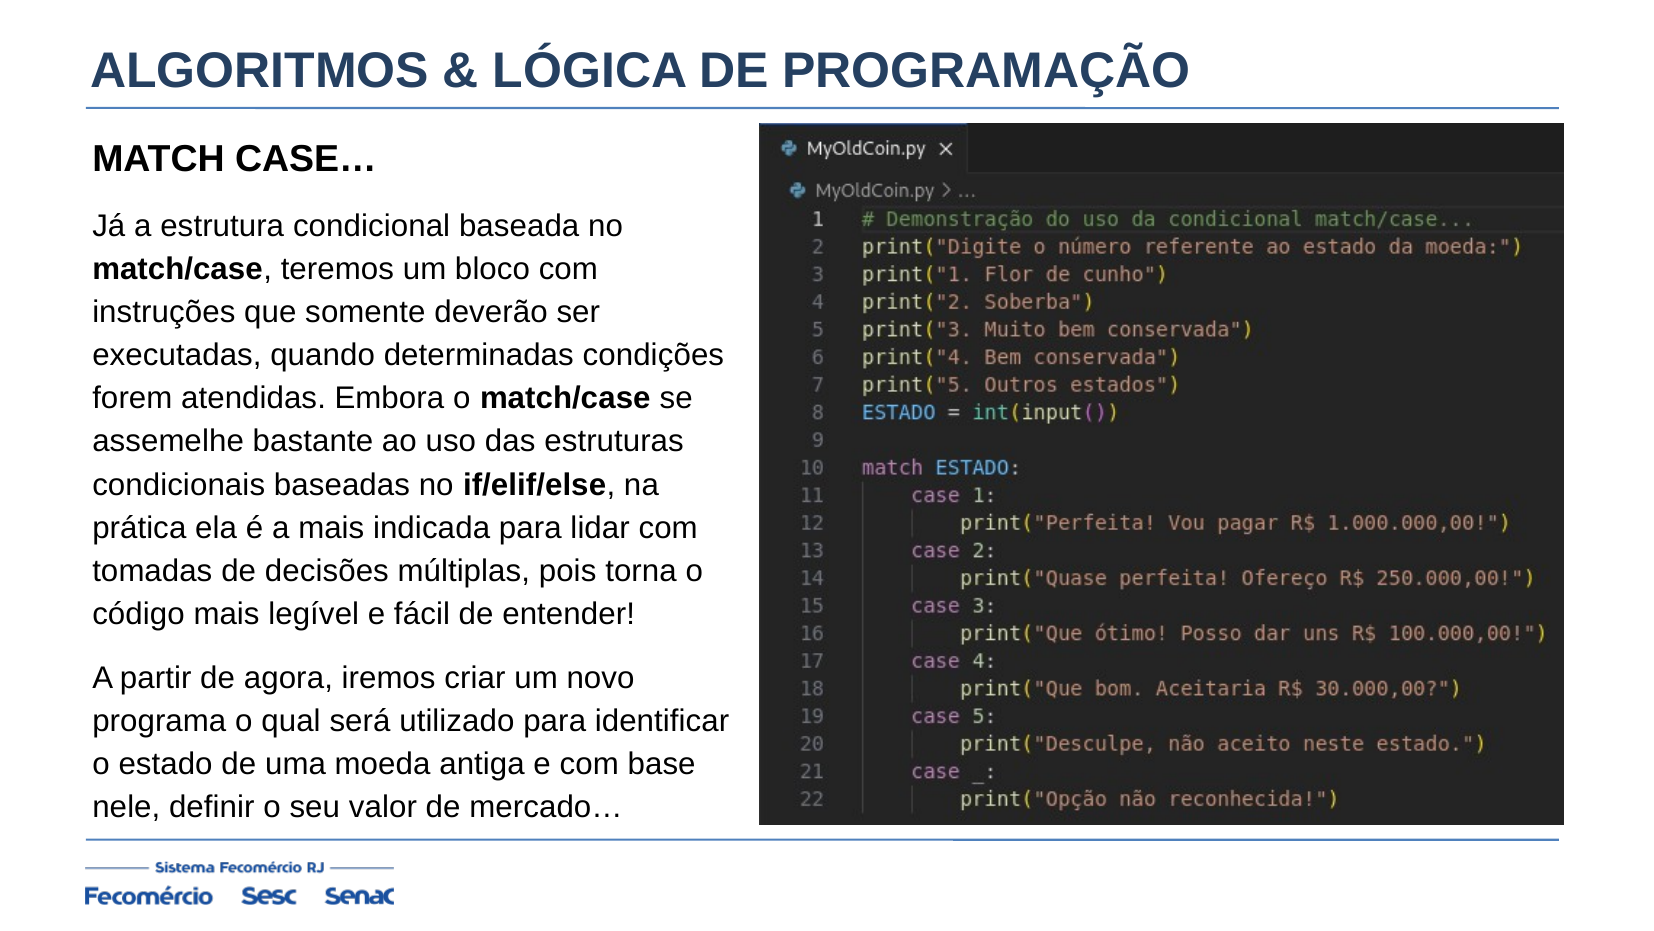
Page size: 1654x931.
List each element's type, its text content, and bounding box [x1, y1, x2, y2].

picture [759, 123, 1564, 825]
text_box ALGORITMOS & LÓGICA DE PROGRAMAÇÃO [90, 32, 1564, 104]
picture [62, 845, 416, 921]
text_box MATCH CASE… Já a estrutura condicional baseada no match/case, teremos um bloco com instruções que somente deverão ser executadas, quando determinadas condições forem atendidas. Embora o match/case se assemelhe bastante ao uso das estruturas condicionais baseadas no if/elif/else, na prática ela é a mais indicada para lidar com tomadas de decisões múltiplas, pois torna o código mais legível e fácil de entender! A partir de agora, iremos criar um novo programa o qual será utilizado para identificar o estado de uma moeda antiga e com base nele, definir o seu valor de mercado… [77, 112, 760, 836]
